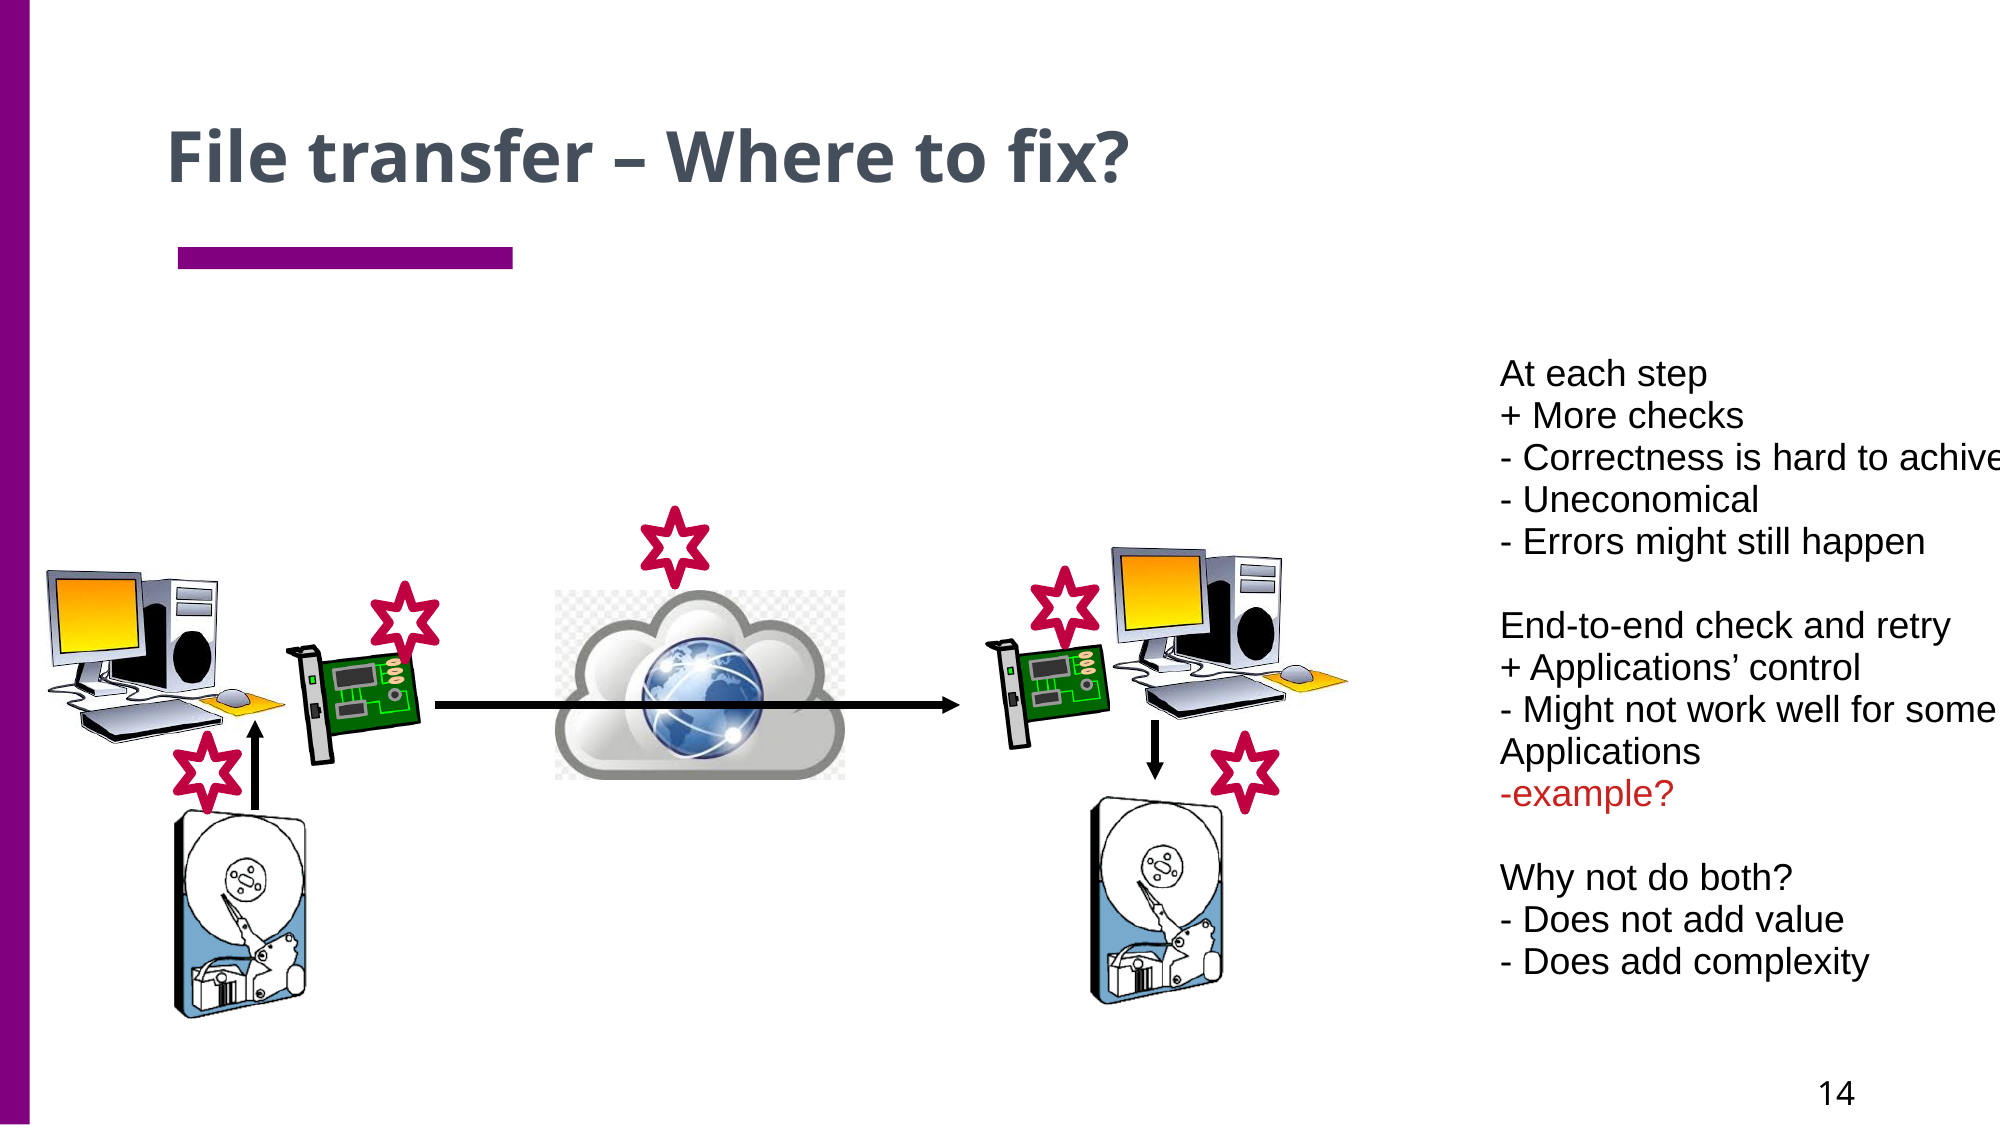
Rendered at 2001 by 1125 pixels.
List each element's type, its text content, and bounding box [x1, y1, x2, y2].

picture [555, 709, 845, 781]
picture [985, 547, 1349, 751]
picture [135, 809, 344, 1019]
picture [45, 570, 421, 766]
text_box File transfer – Where to fix? [151, 0, 1849, 212]
picture [555, 590, 845, 701]
text_box At each step + More checks - Correctness is hard to achive - Uneconomical - Errors might still happen End-to-end check and retry + Applications’ control - Might not work well for some Applications -example? Why not do both? - Does not add value - Does add complexity [1485, 345, 2000, 990]
picture [1051, 796, 1261, 1006]
